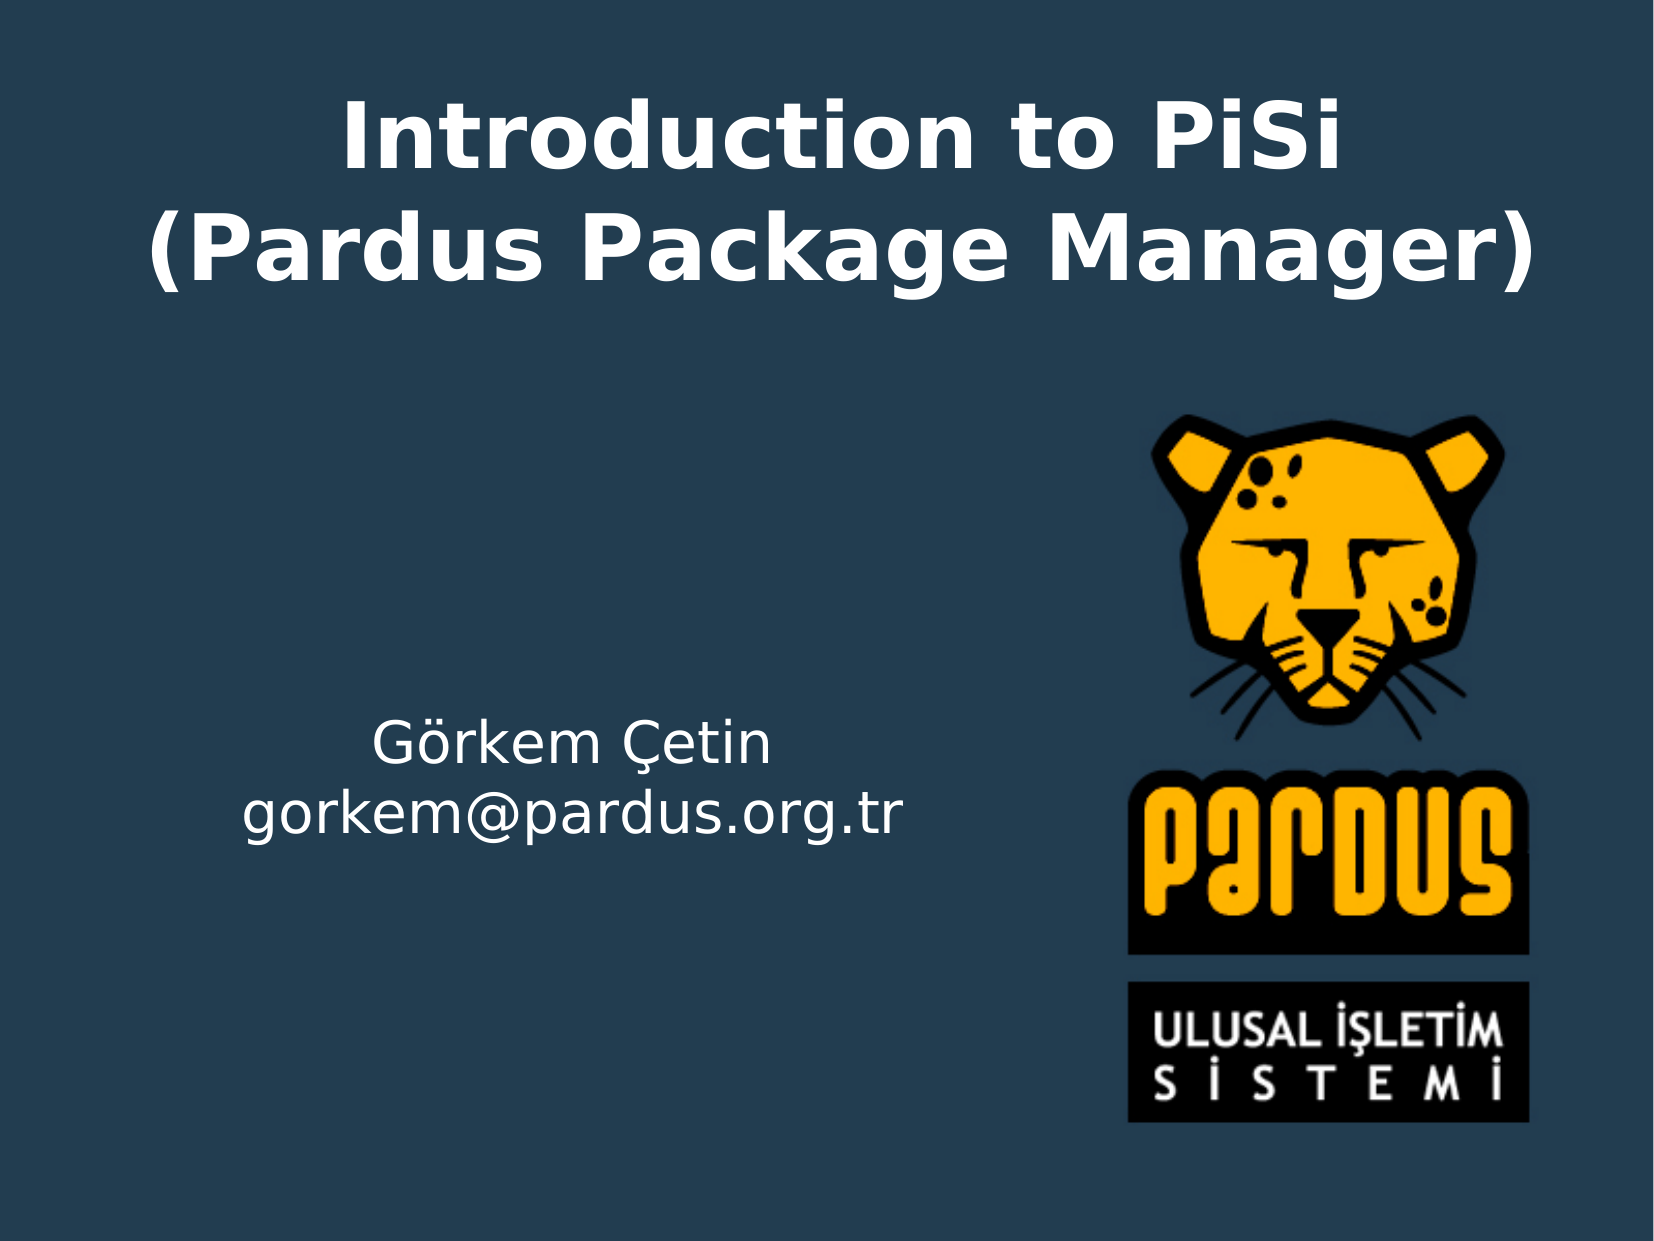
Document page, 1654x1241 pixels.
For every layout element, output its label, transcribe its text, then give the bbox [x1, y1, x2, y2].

picture [0, 0, 1654, 1241]
title Introduction to PiSi (Pardus Package Manager) [71, 17, 1556, 363]
subtitle Görkem Çetin gorkem@pardus.org.tr [58, 699, 1088, 964]
